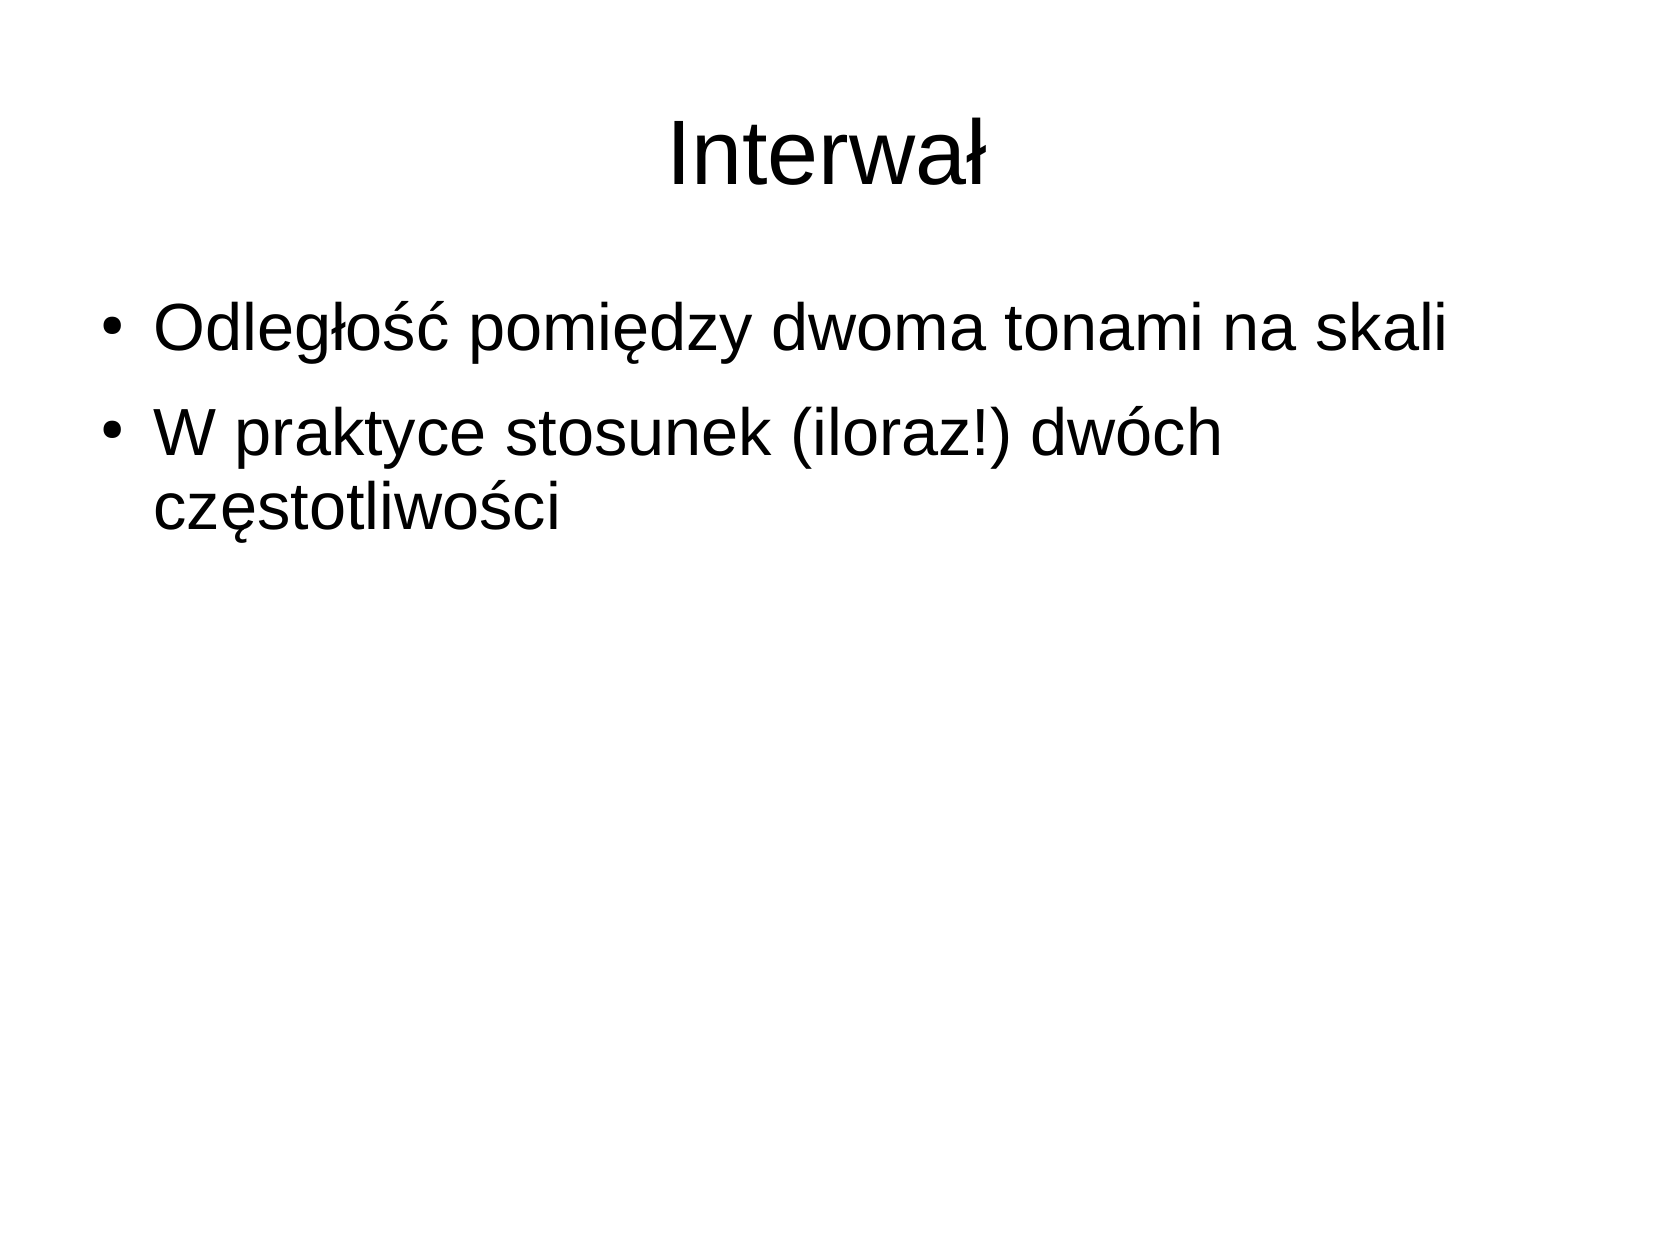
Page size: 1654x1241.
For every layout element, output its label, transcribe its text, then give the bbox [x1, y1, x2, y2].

title Interwał [82, 49, 1571, 257]
list Odległość pomiędzy dwoma tonami na skali W praktyce stosunek (iloraz!) dwóch częstotliwości [82, 290, 1571, 1010]
